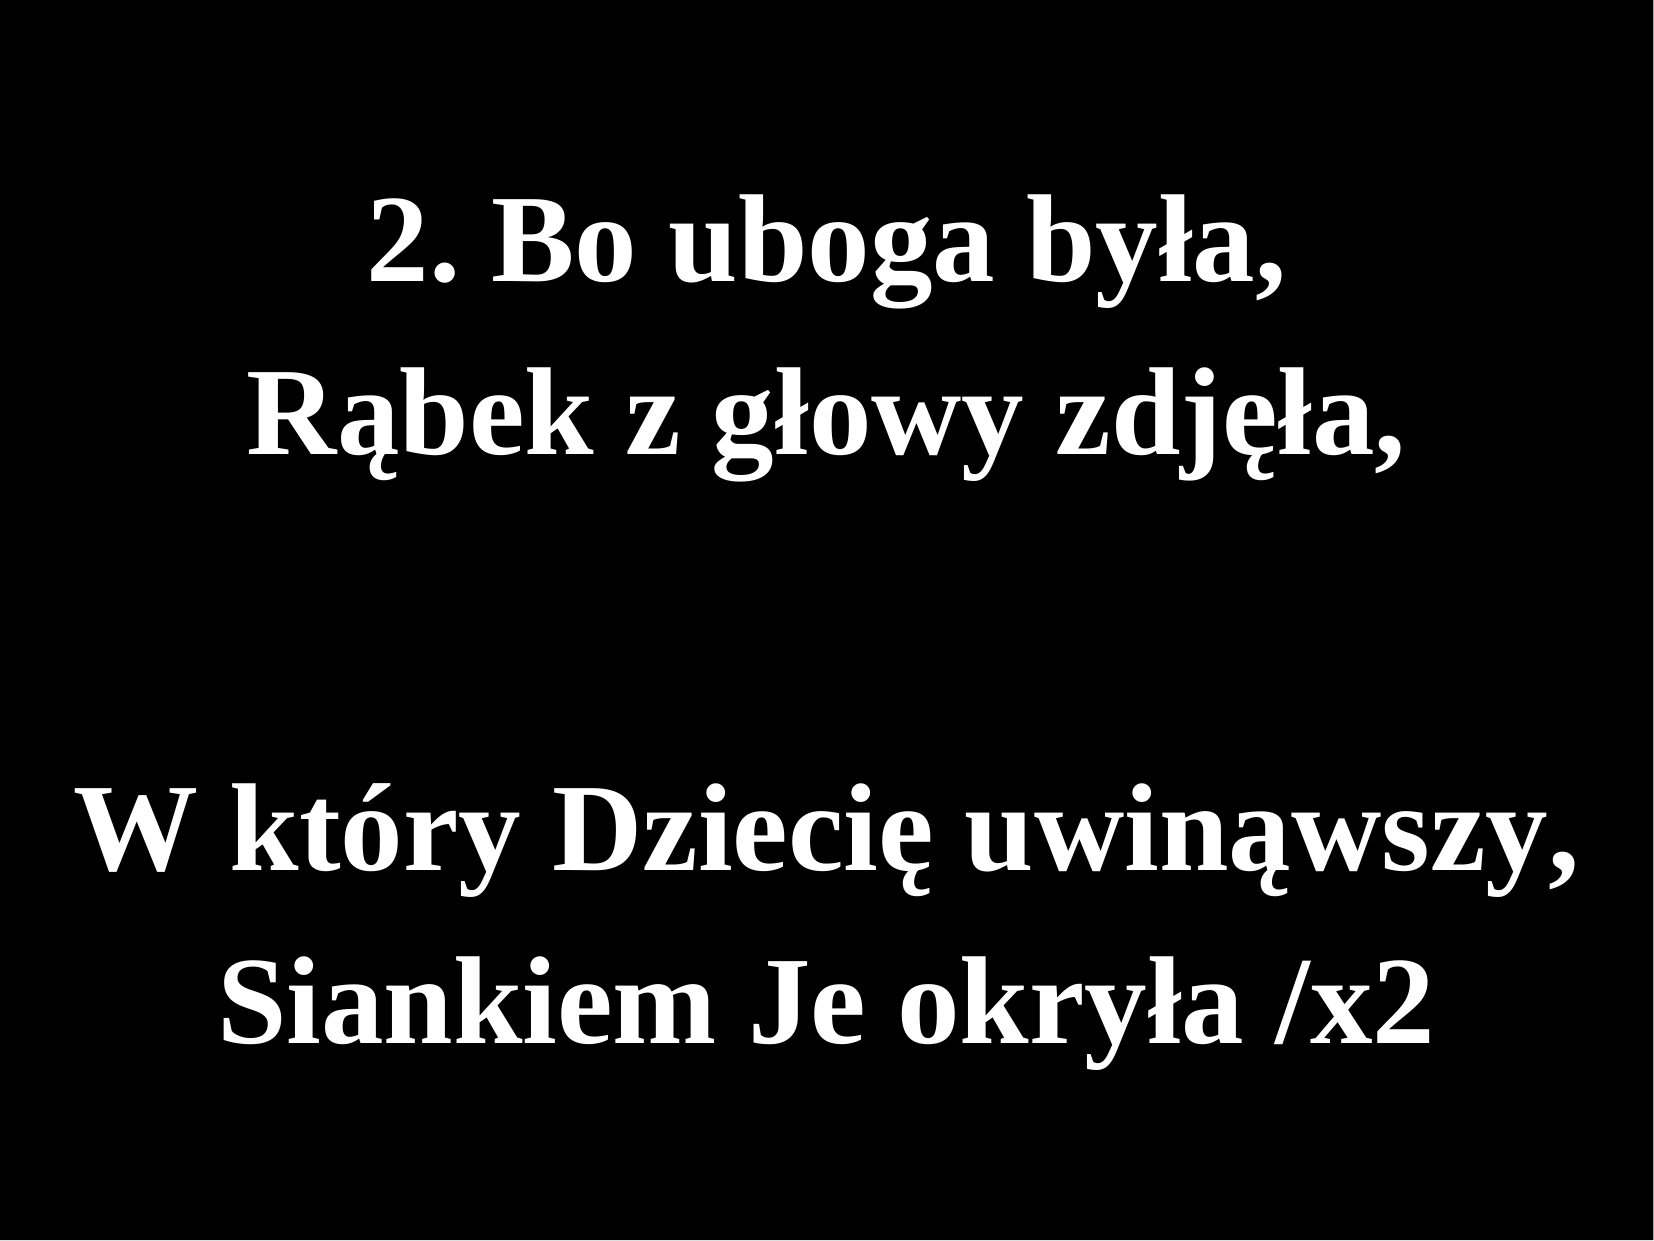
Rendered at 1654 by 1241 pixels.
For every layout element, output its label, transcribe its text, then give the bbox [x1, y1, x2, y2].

title 2. Bo uboga była, ppp Rąbek z głowy zdjęła, W który Dziecię uwinąwszy, ppp Siankiem Je okryła /x2 [0, 0, 1654, 1241]
